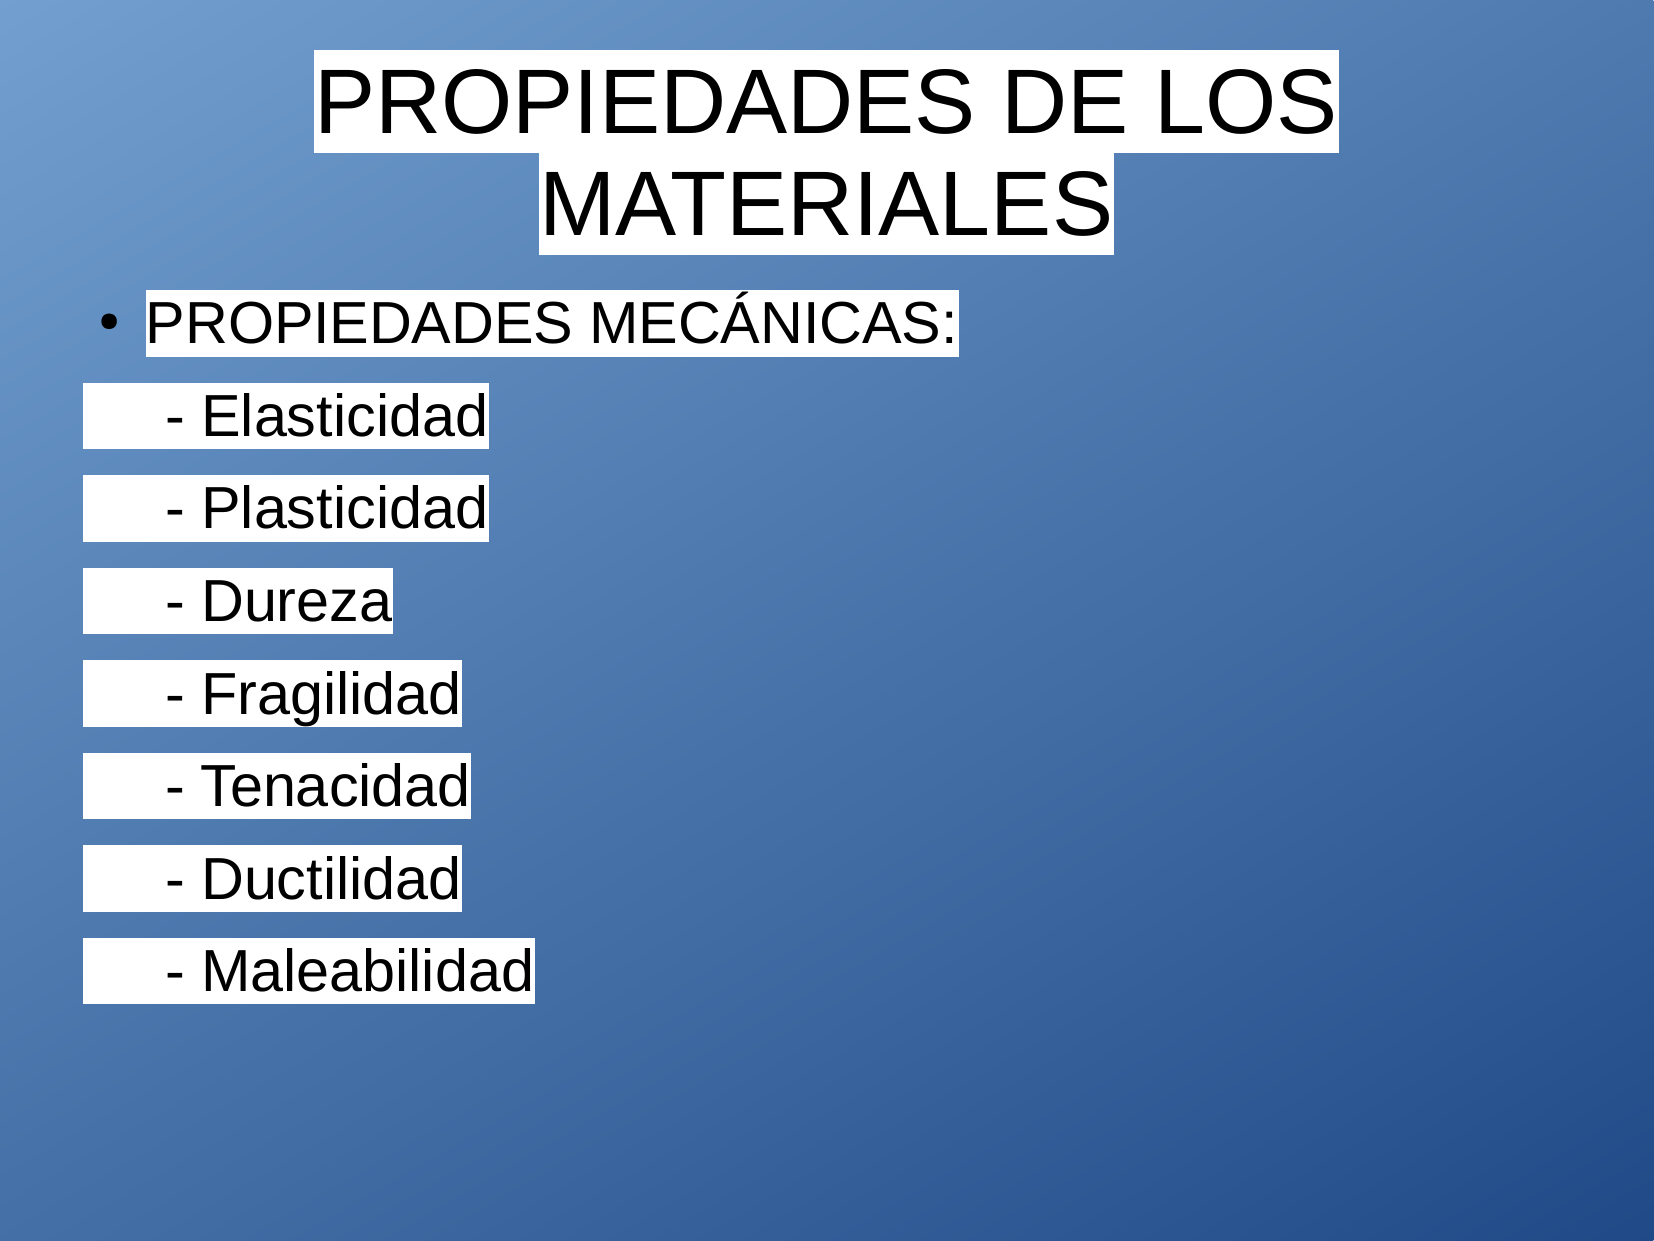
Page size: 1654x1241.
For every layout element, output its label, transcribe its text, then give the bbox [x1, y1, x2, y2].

list PROPIEDADES MECÁNICAS: - Elasticidad - Plasticidad - Dureza - Fragilidad - Tenacidad - Ductilidad - Maleabilidad [82, 290, 1571, 1010]
title PROPIEDADES DE LOS MATERIALES [82, 49, 1571, 257]
